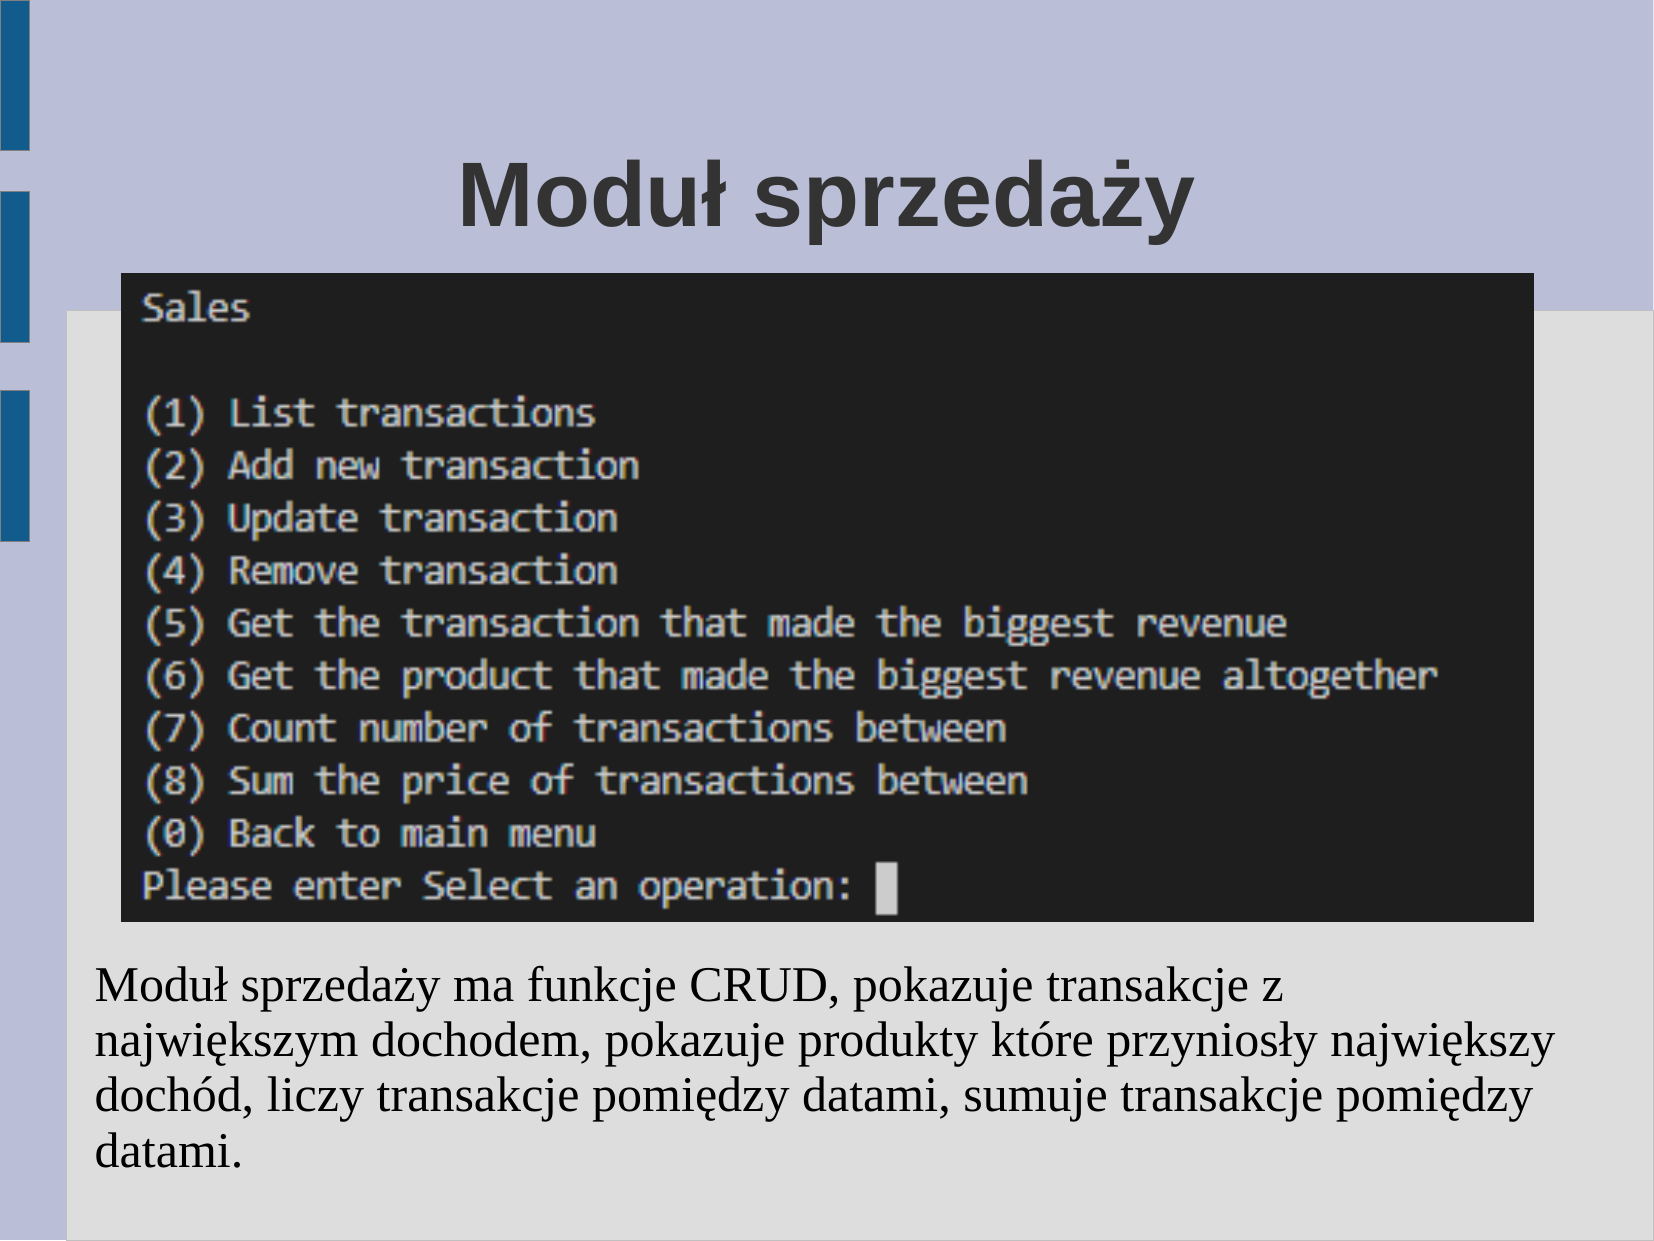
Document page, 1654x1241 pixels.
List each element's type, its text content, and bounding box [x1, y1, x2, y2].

title Moduł sprzedaży [121, 91, 1534, 273]
picture [121, 273, 1534, 922]
text_box Moduł sprzedaży ma funkcje CRUD, pokazuje transakcje z największym dochodem, pokazuje produkty które przyniosły największy dochód, liczy transakcje pomiędzy datami, sumuje transakcje pomiędzy datami. [94, 956, 1560, 1217]
